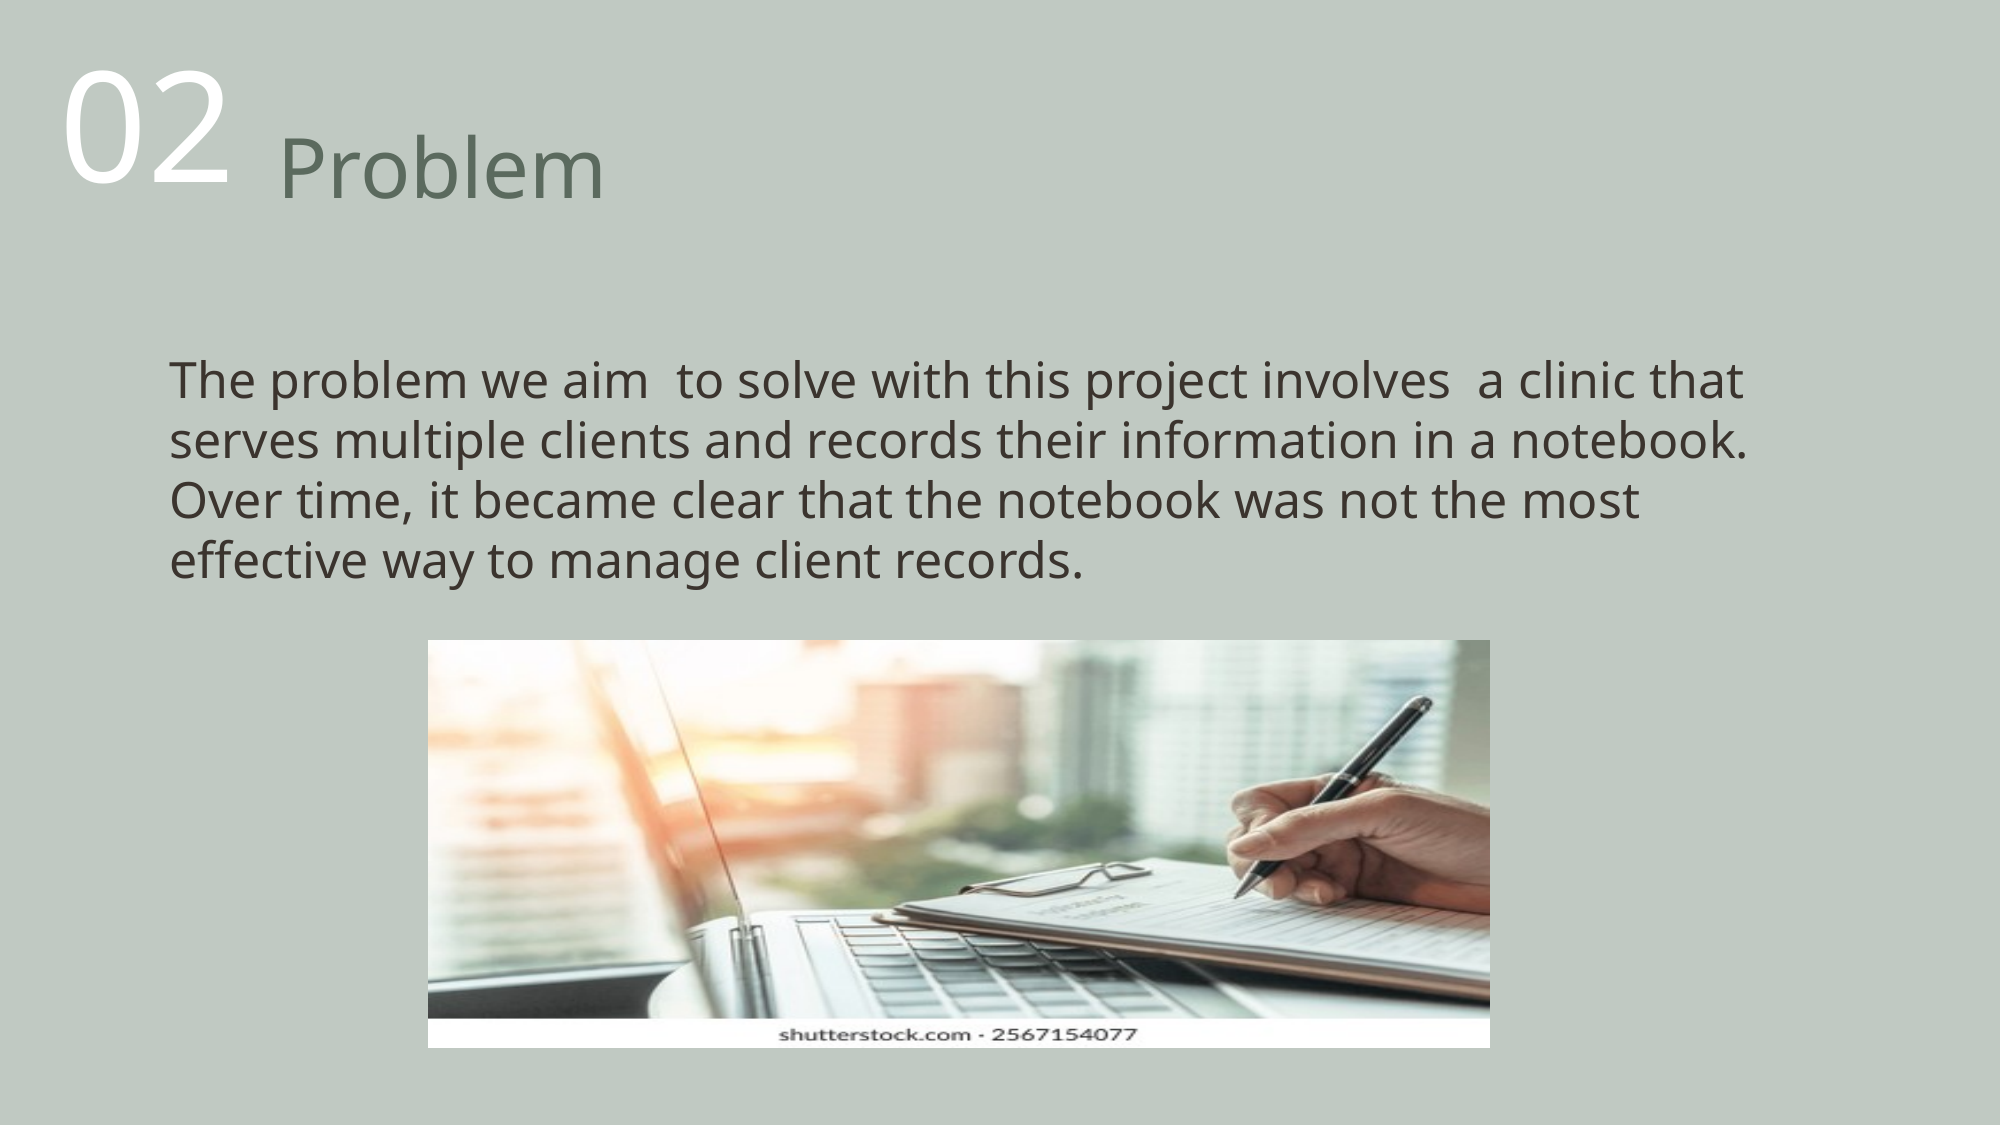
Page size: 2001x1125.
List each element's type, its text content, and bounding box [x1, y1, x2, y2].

picture [428, 640, 1490, 1048]
text_box The problem we aim to solve with this project involves a clinic that serves multiple clients and records their information in a notebook. Over time, it became clear that the notebook was not the most effective way to manage client records. [154, 281, 1845, 600]
list 02 [44, 41, 435, 225]
title Problem [262, 117, 1358, 225]
